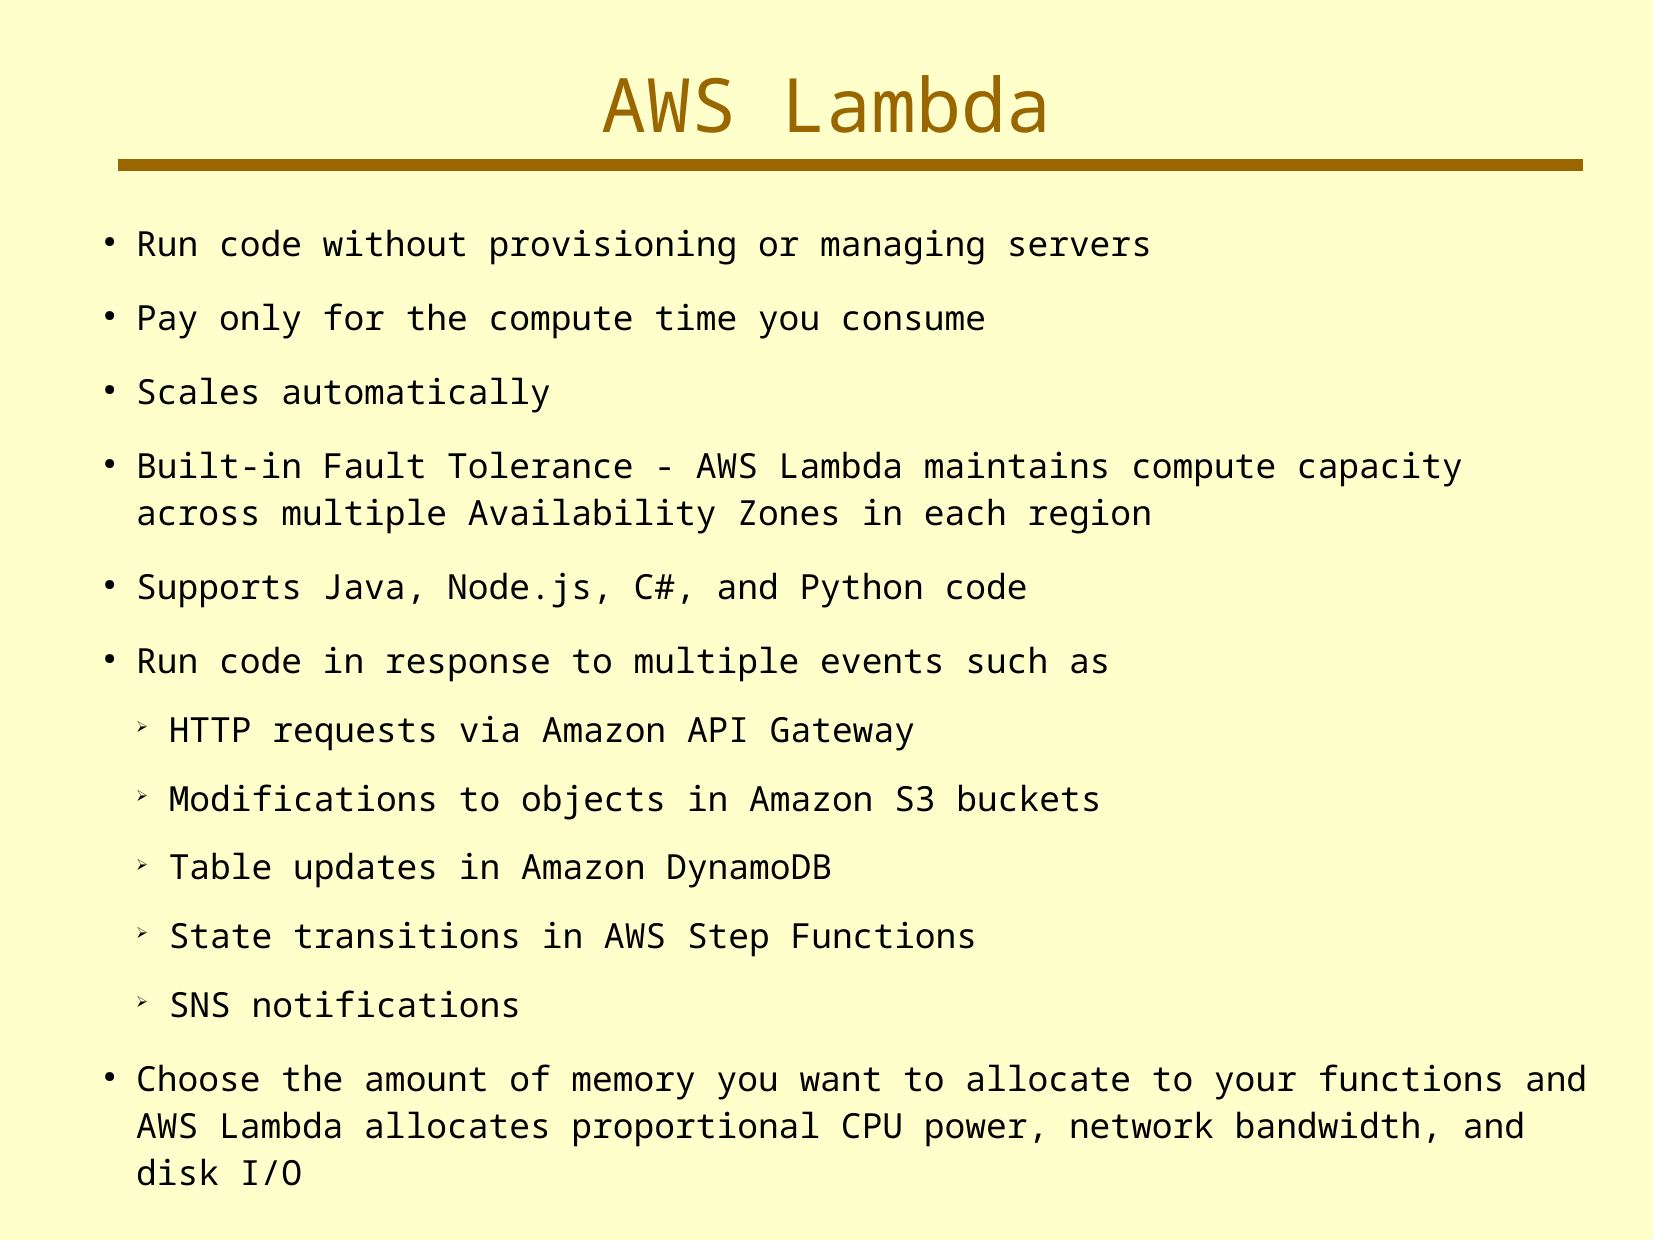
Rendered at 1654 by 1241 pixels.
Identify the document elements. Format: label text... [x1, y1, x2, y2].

title AWS Lambda [82, 0, 1571, 208]
list Run code without provisioning or managing servers Pay only for the compute time you consume Scales automatically Built-in Fault Tolerance - AWS Lambda maintains compute capacity across multiple Availability Zones in each region Supports Java, Node.js, C#, and Python code Run code in response to multiple events such as HTTP requests via Amazon API Gateway Modifications to objects in Amazon S3 buckets Table updates in Amazon DynamoDB State transitions in AWS Step Functions SNS notifications Choose the amount of memory you want to allocate to your functions and AWS Lambda allocates proportional CPU power, network bandwidth, and disk I/O [103, 123, 1592, 1205]
